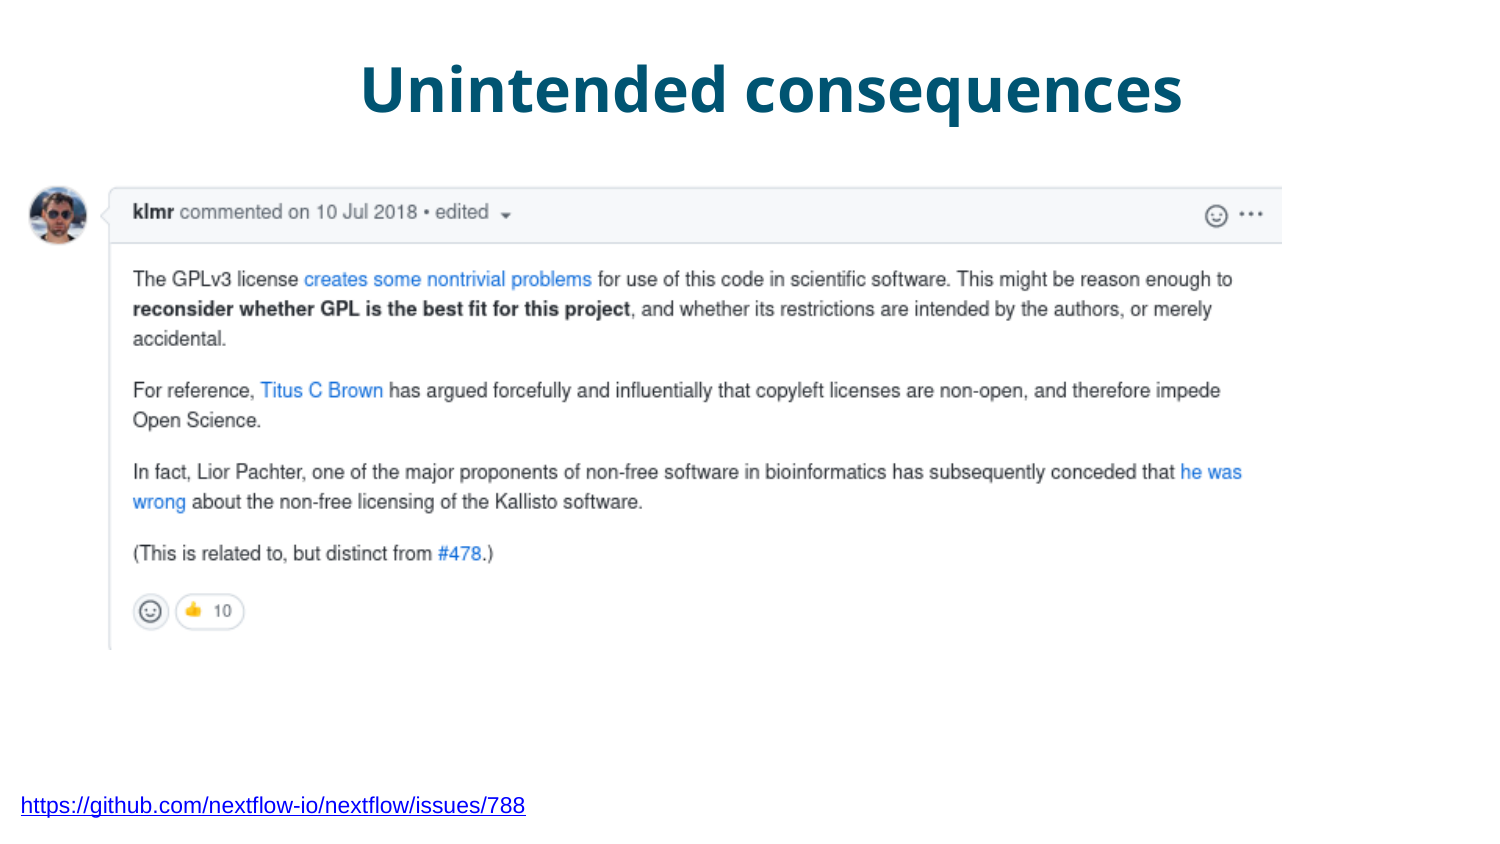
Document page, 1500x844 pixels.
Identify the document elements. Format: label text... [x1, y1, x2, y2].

text_box https://github.com/nextflow-io/nextflow/issues/788 [5, 775, 999, 834]
text_box Unintended consequences [325, 44, 1218, 159]
picture [24, 183, 1282, 650]
